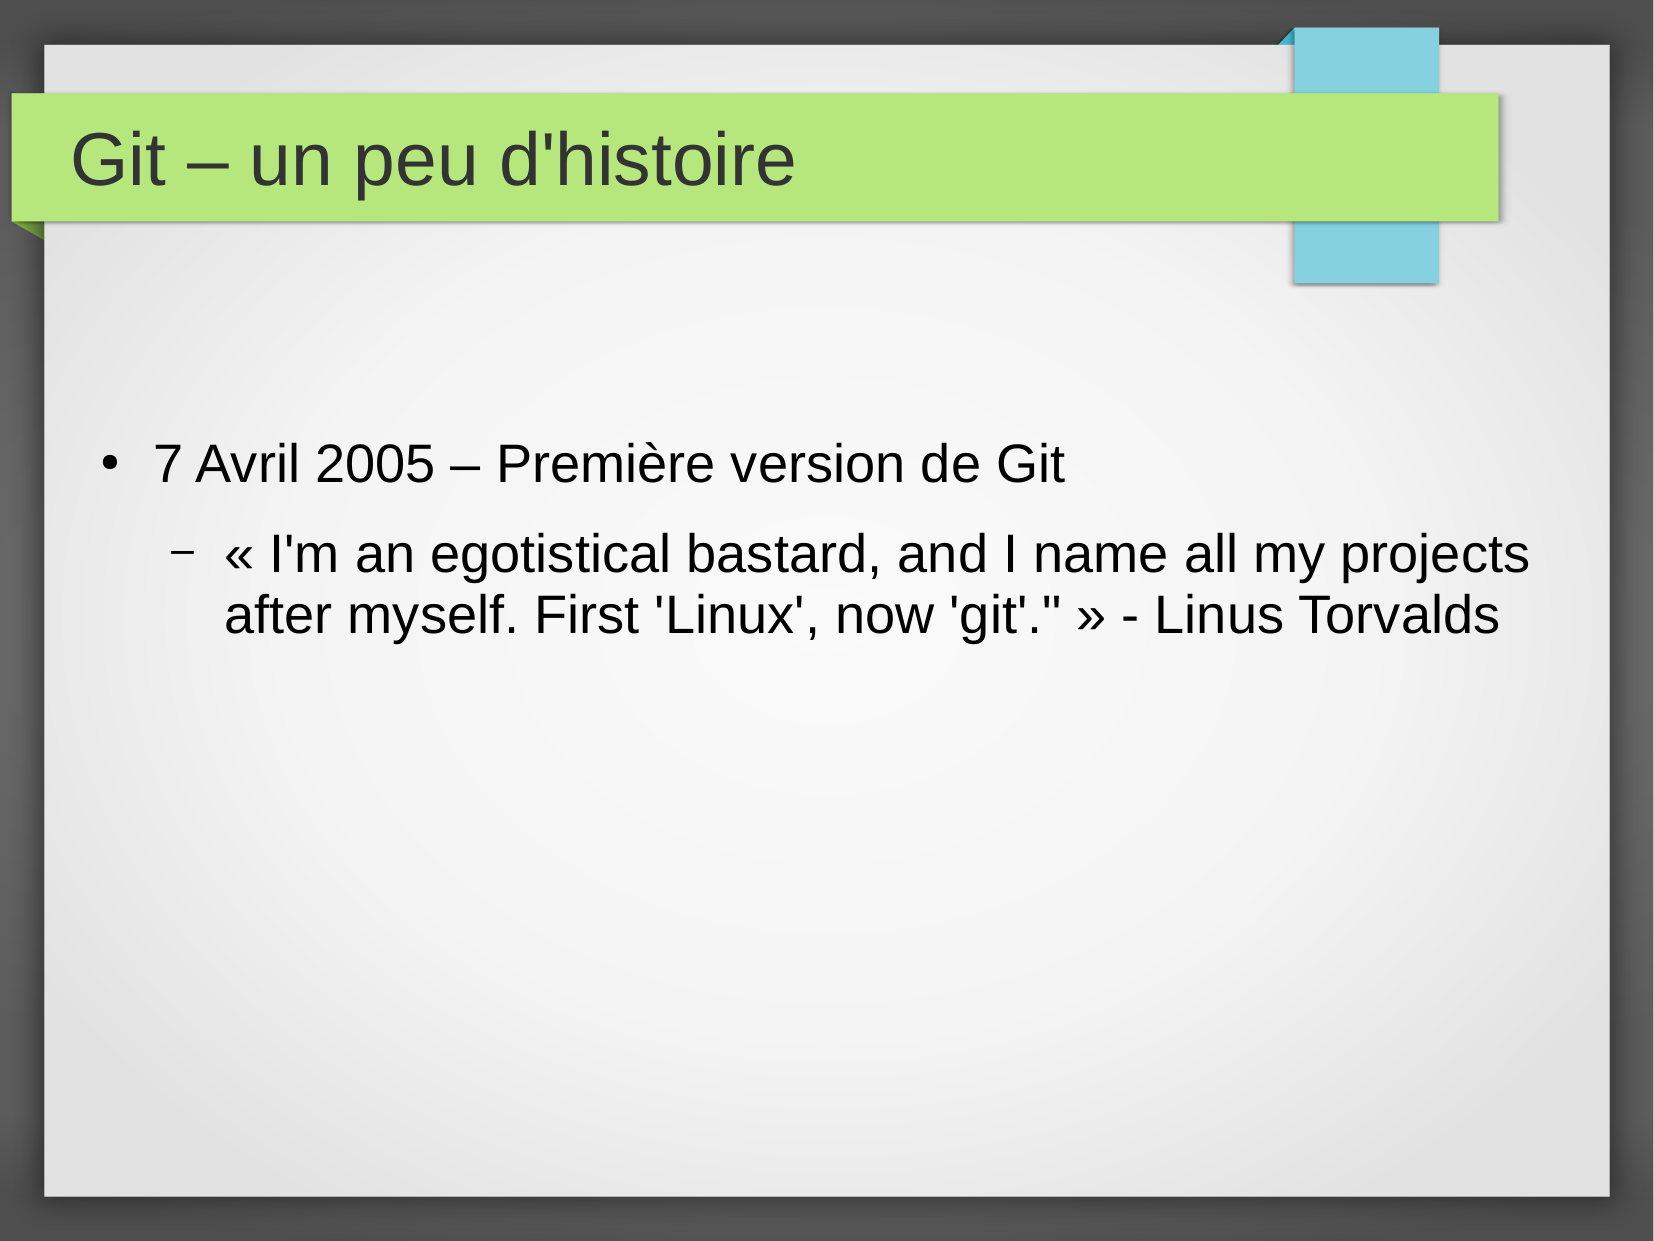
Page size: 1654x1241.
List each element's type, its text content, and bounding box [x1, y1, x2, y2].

title Git – un peu d'histoire [70, 106, 1229, 213]
list 7 Avril 2005 – Première version de Git « I'm an egotistical bastard, and I name all my projects after myself. First 'Linux', now 'git'." » - Linus Torvalds [82, 343, 1538, 1063]
picture [0, 0, 1654, 1241]
